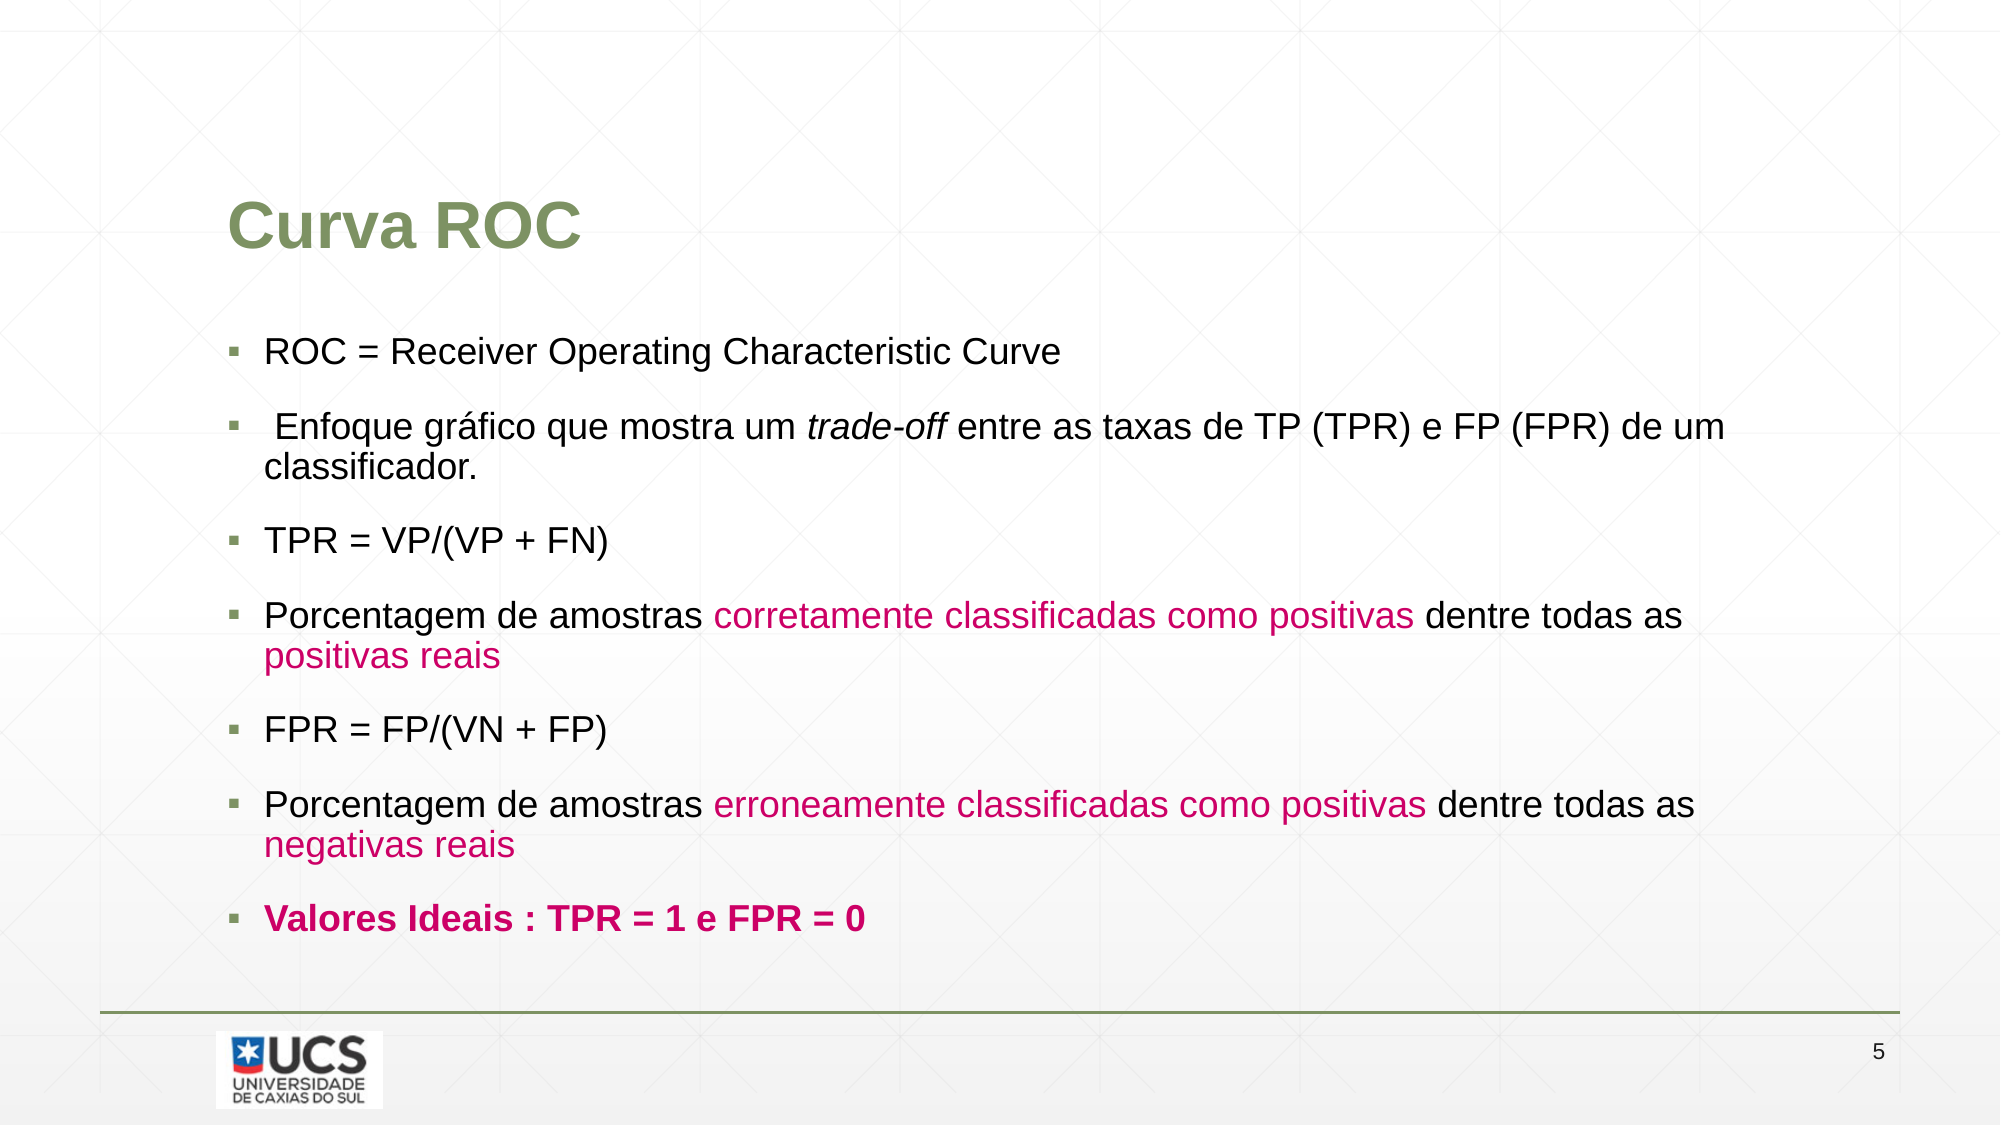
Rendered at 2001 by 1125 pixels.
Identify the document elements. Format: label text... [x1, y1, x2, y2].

title Curva ROC [212, 82, 1788, 271]
picture [216, 1031, 383, 1109]
list ROC = Receiver Operating Characteristic Curve Enfoque gráfico que mostra um trade-off entre as taxas de TP (TPR) e FP (FPR) de um classificador. TPR = VP/(VP + FN) Porcentagem de amostras corretamente classificadas como positivas dentre todas as positivas reais FPR = FP/(VN + FP) Porcentagem de amostras erroneamente classificadas como positivas dentre todas as negativas reais Valores Ideais : TPR = 1 e FPR = 0 [212, 324, 1788, 950]
